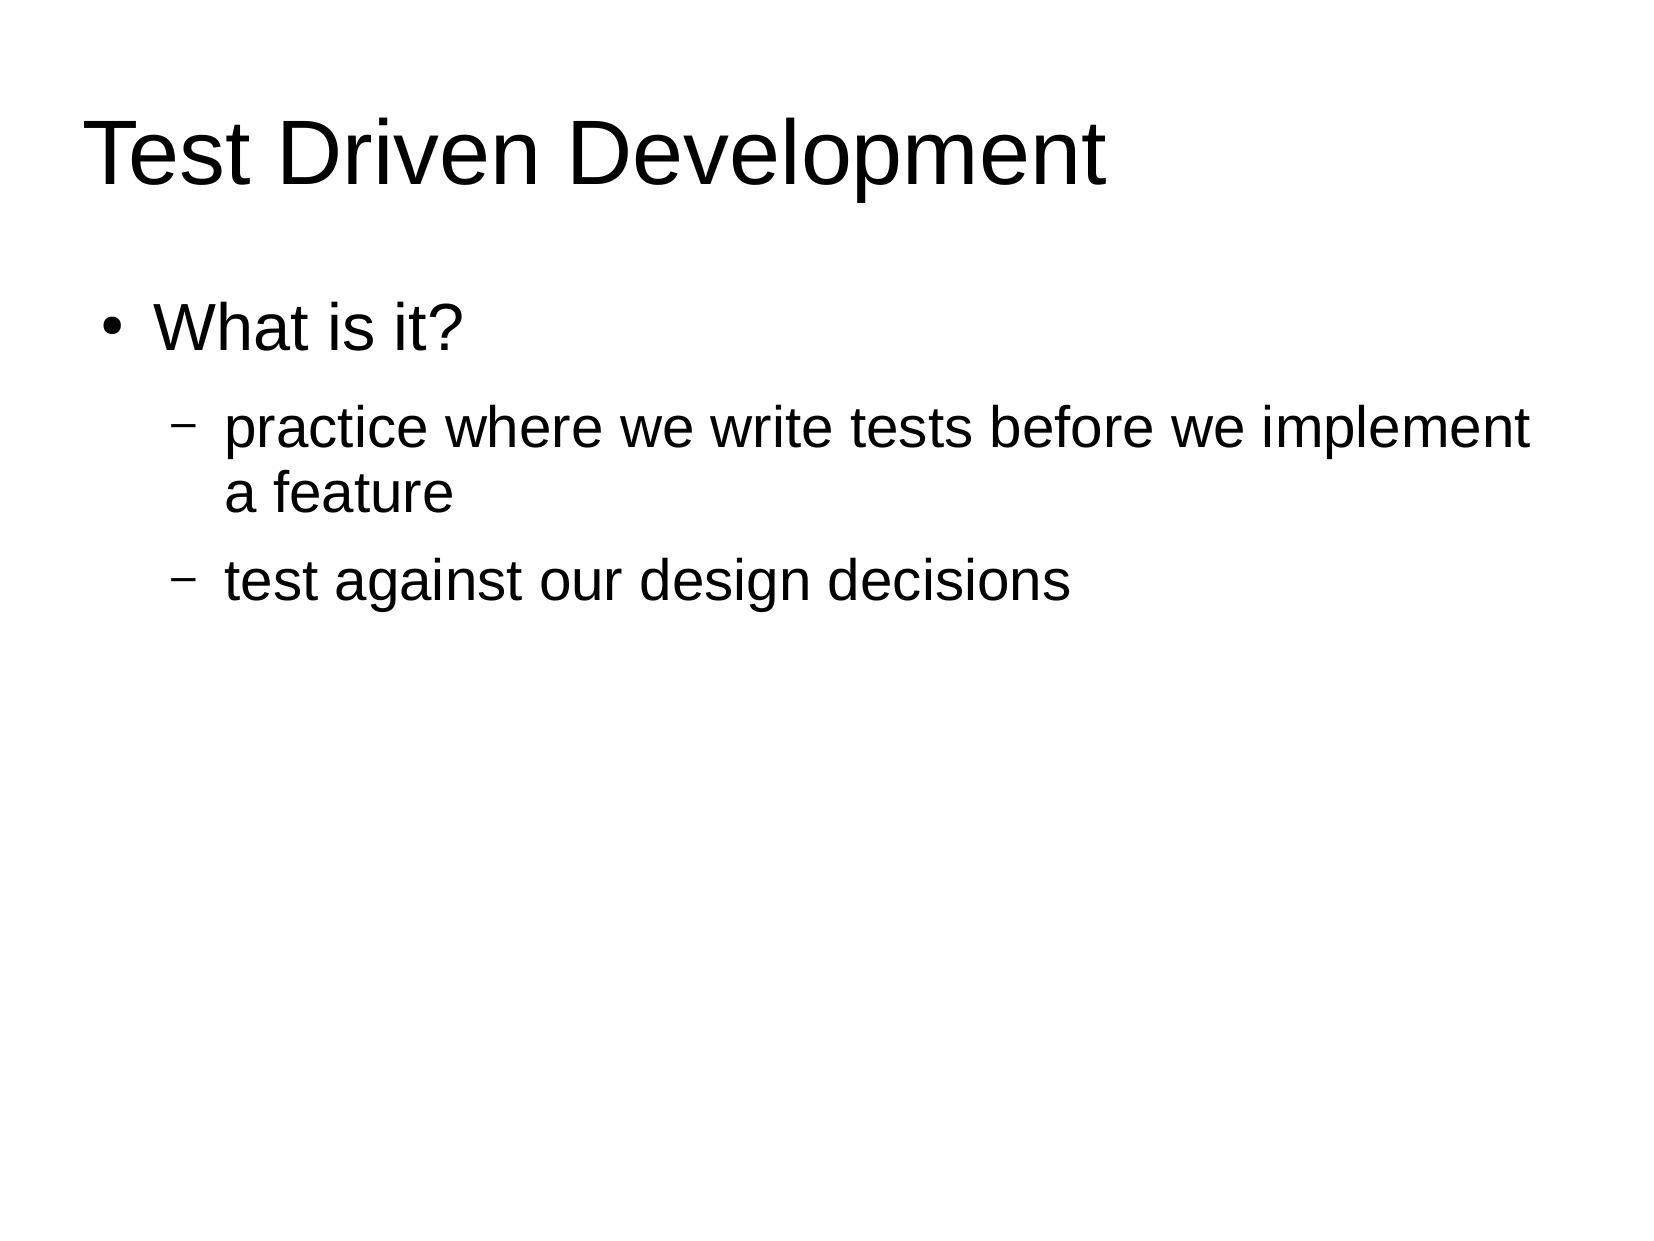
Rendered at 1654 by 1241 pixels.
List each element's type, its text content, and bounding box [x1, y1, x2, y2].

list What is it? practice where we write tests before we implement a feature test against our design decisions [82, 290, 1571, 1010]
title Test Driven Development [82, 49, 1571, 257]
